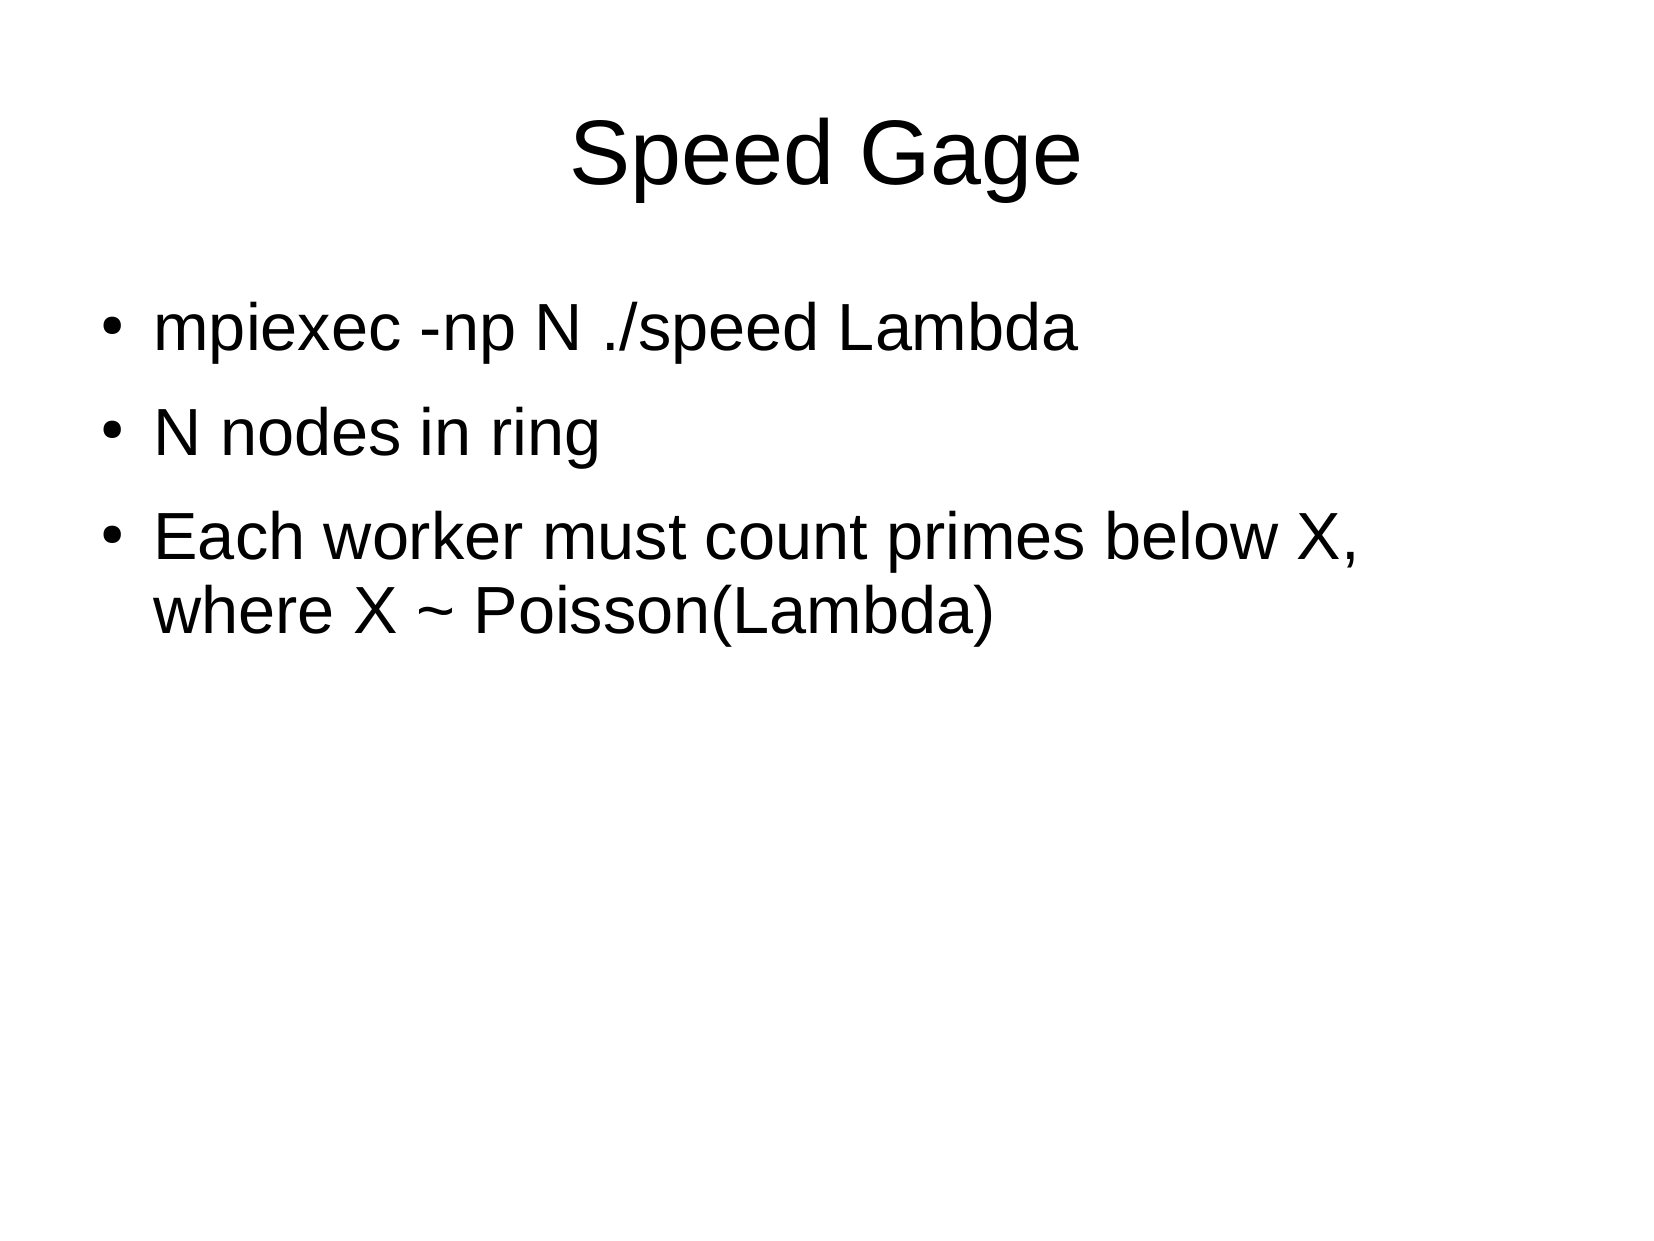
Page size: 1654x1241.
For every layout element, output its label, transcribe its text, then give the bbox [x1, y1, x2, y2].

title Speed Gage [82, 49, 1571, 257]
list mpiexec -np N ./speed Lambda N nodes in ring Each worker must count primes below X, where X ~ Poisson(Lambda) [82, 290, 1538, 1010]
